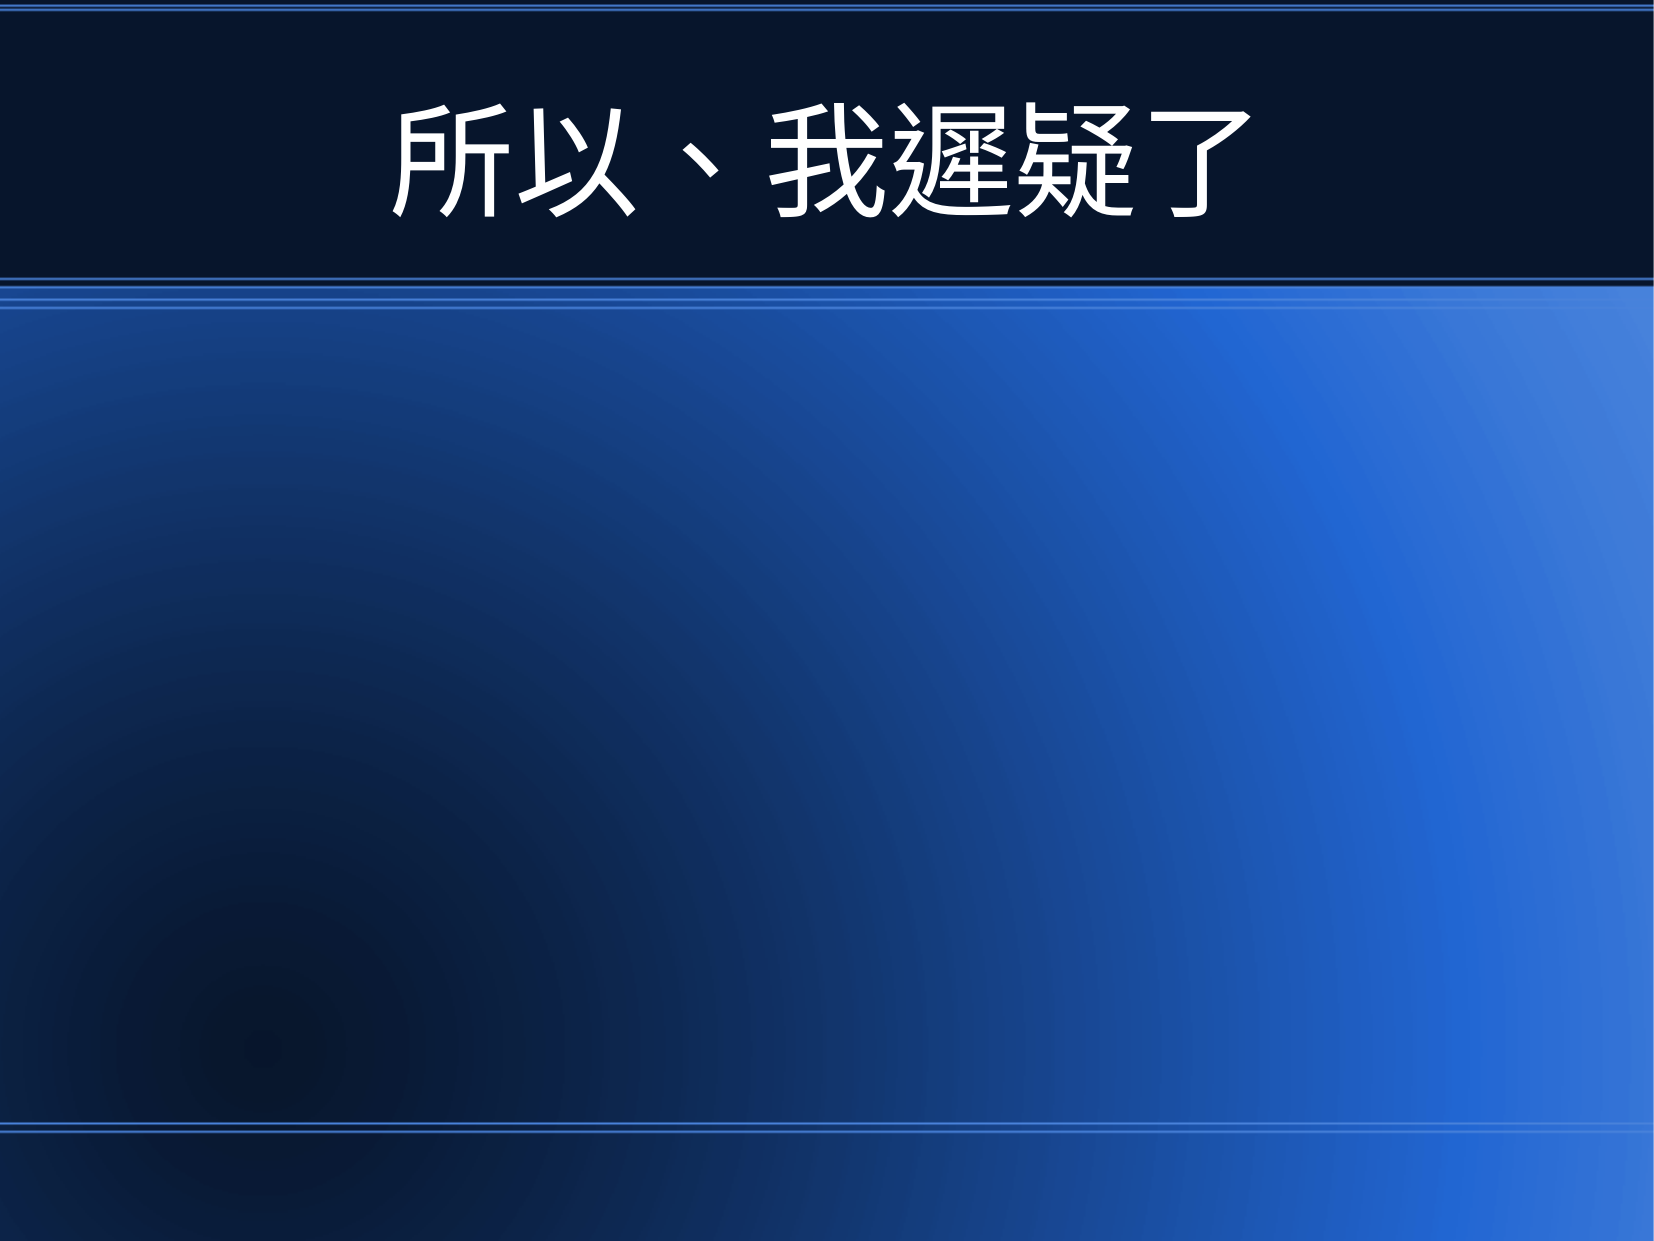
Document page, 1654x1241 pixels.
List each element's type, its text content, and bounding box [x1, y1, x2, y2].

title 所以、我遲疑了 [82, 49, 1571, 257]
picture [0, 0, 1654, 1241]
